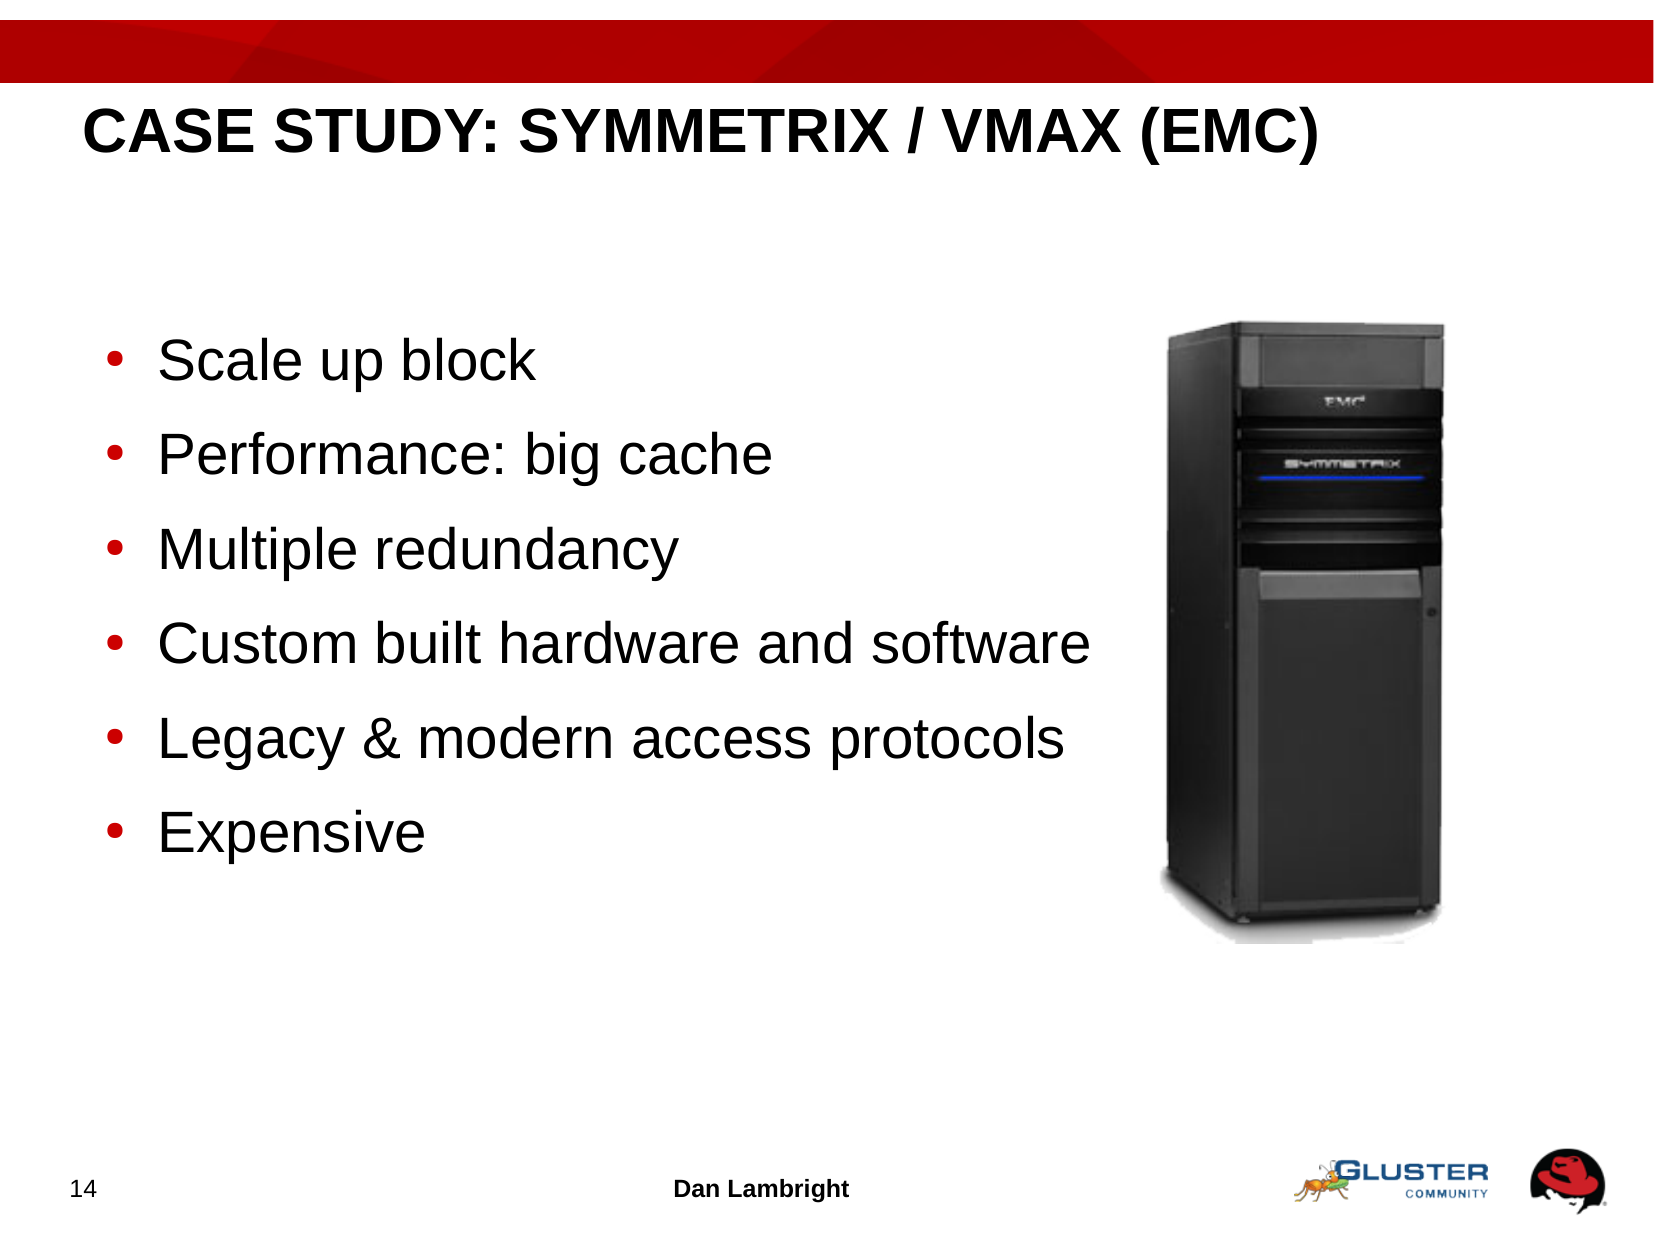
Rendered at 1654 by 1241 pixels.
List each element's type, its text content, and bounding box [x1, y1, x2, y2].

title CASE STUDY: SYMMETRIX / VMAX (EMC) [82, 37, 1571, 226]
list Scale up block Performance: big cache Multiple redundancy Custom built hardware and software Legacy & modern access protocols Expensive [86, 232, 1576, 1045]
picture [1052, 304, 1553, 944]
picture [0, 20, 1654, 83]
picture [1294, 1158, 1488, 1203]
picture [1529, 1146, 1613, 1224]
